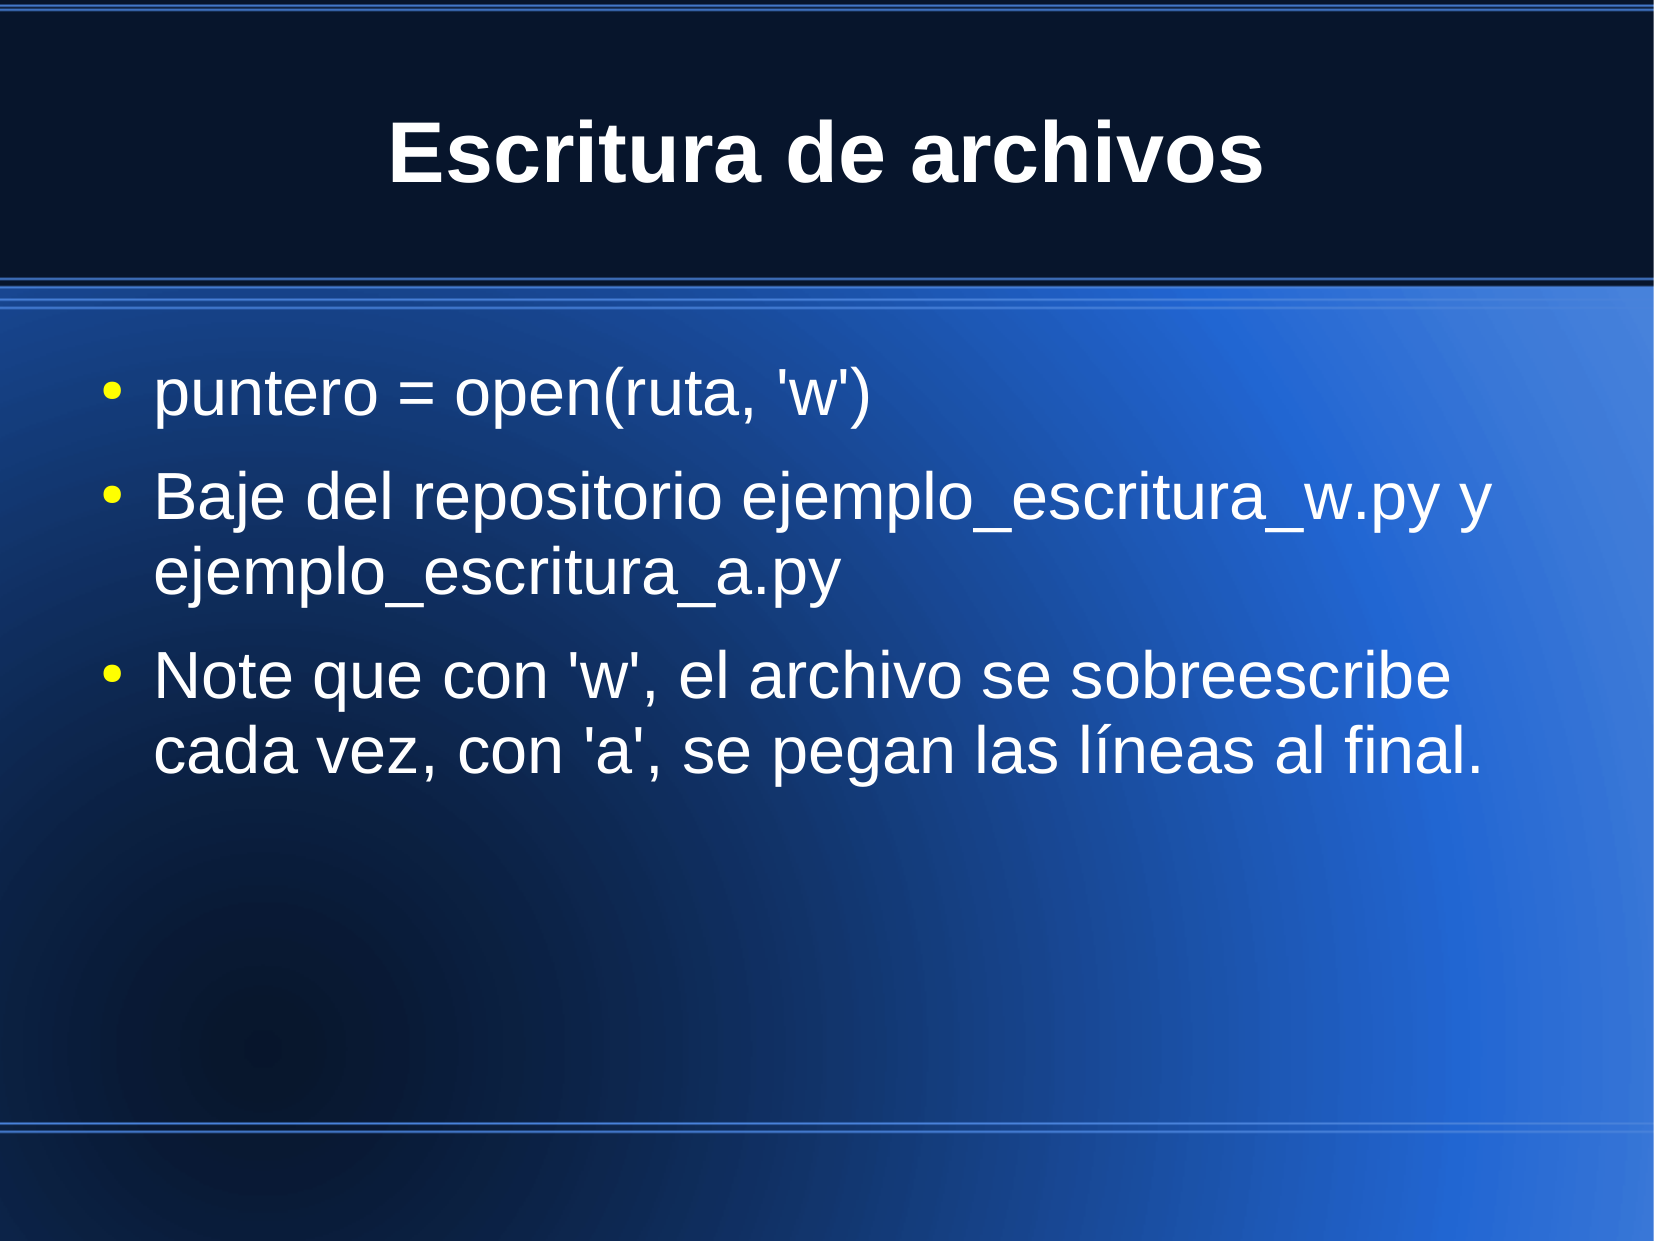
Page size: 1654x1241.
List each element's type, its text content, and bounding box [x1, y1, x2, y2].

title Escritura de archivos [82, 49, 1571, 257]
list puntero = open(ruta, 'w') Baje del repositorio ejemplo_escritura_w.py y ejemplo_escritura_a.py Note que con 'w', el archivo se sobreescribe cada vez, con 'a', se pegan las líneas al final. [82, 355, 1571, 1075]
picture [0, 0, 1654, 1241]
